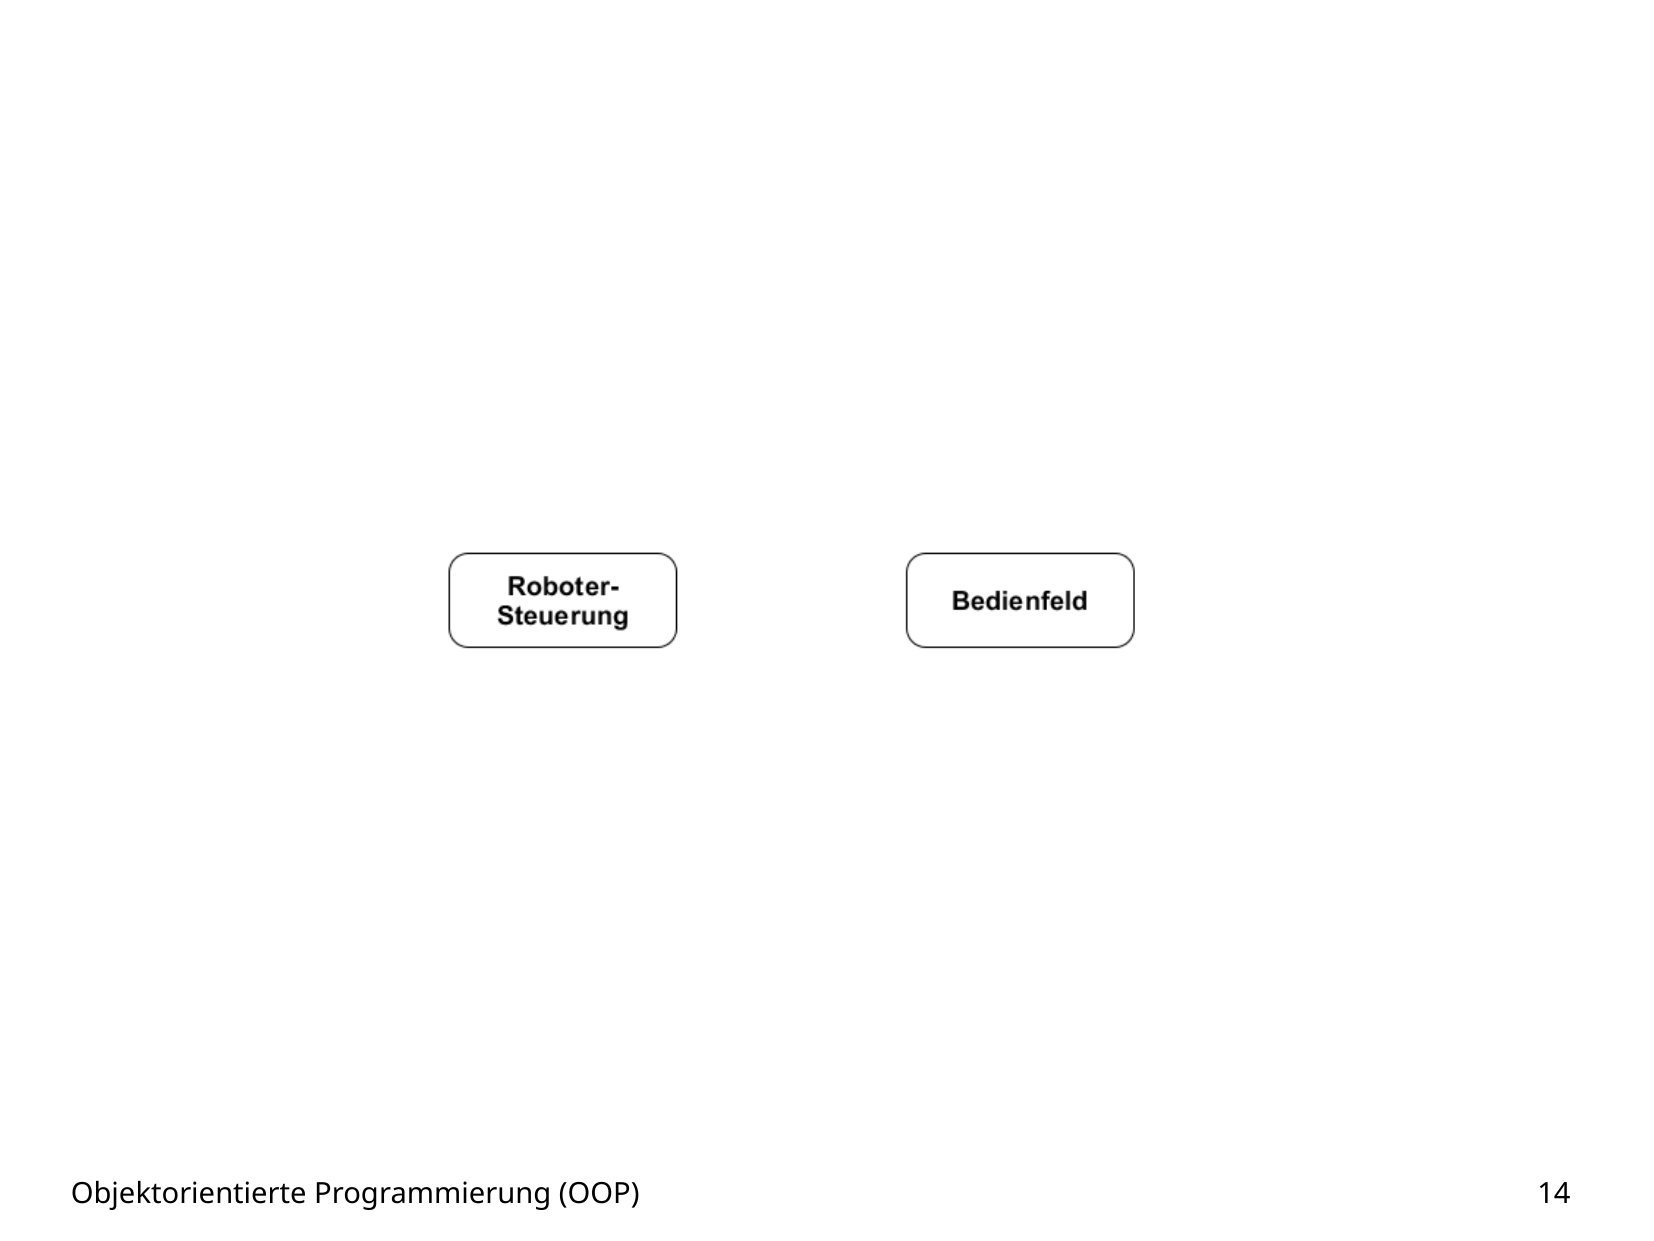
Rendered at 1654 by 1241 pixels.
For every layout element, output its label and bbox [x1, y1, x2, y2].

picture [47, 94, 1613, 1069]
